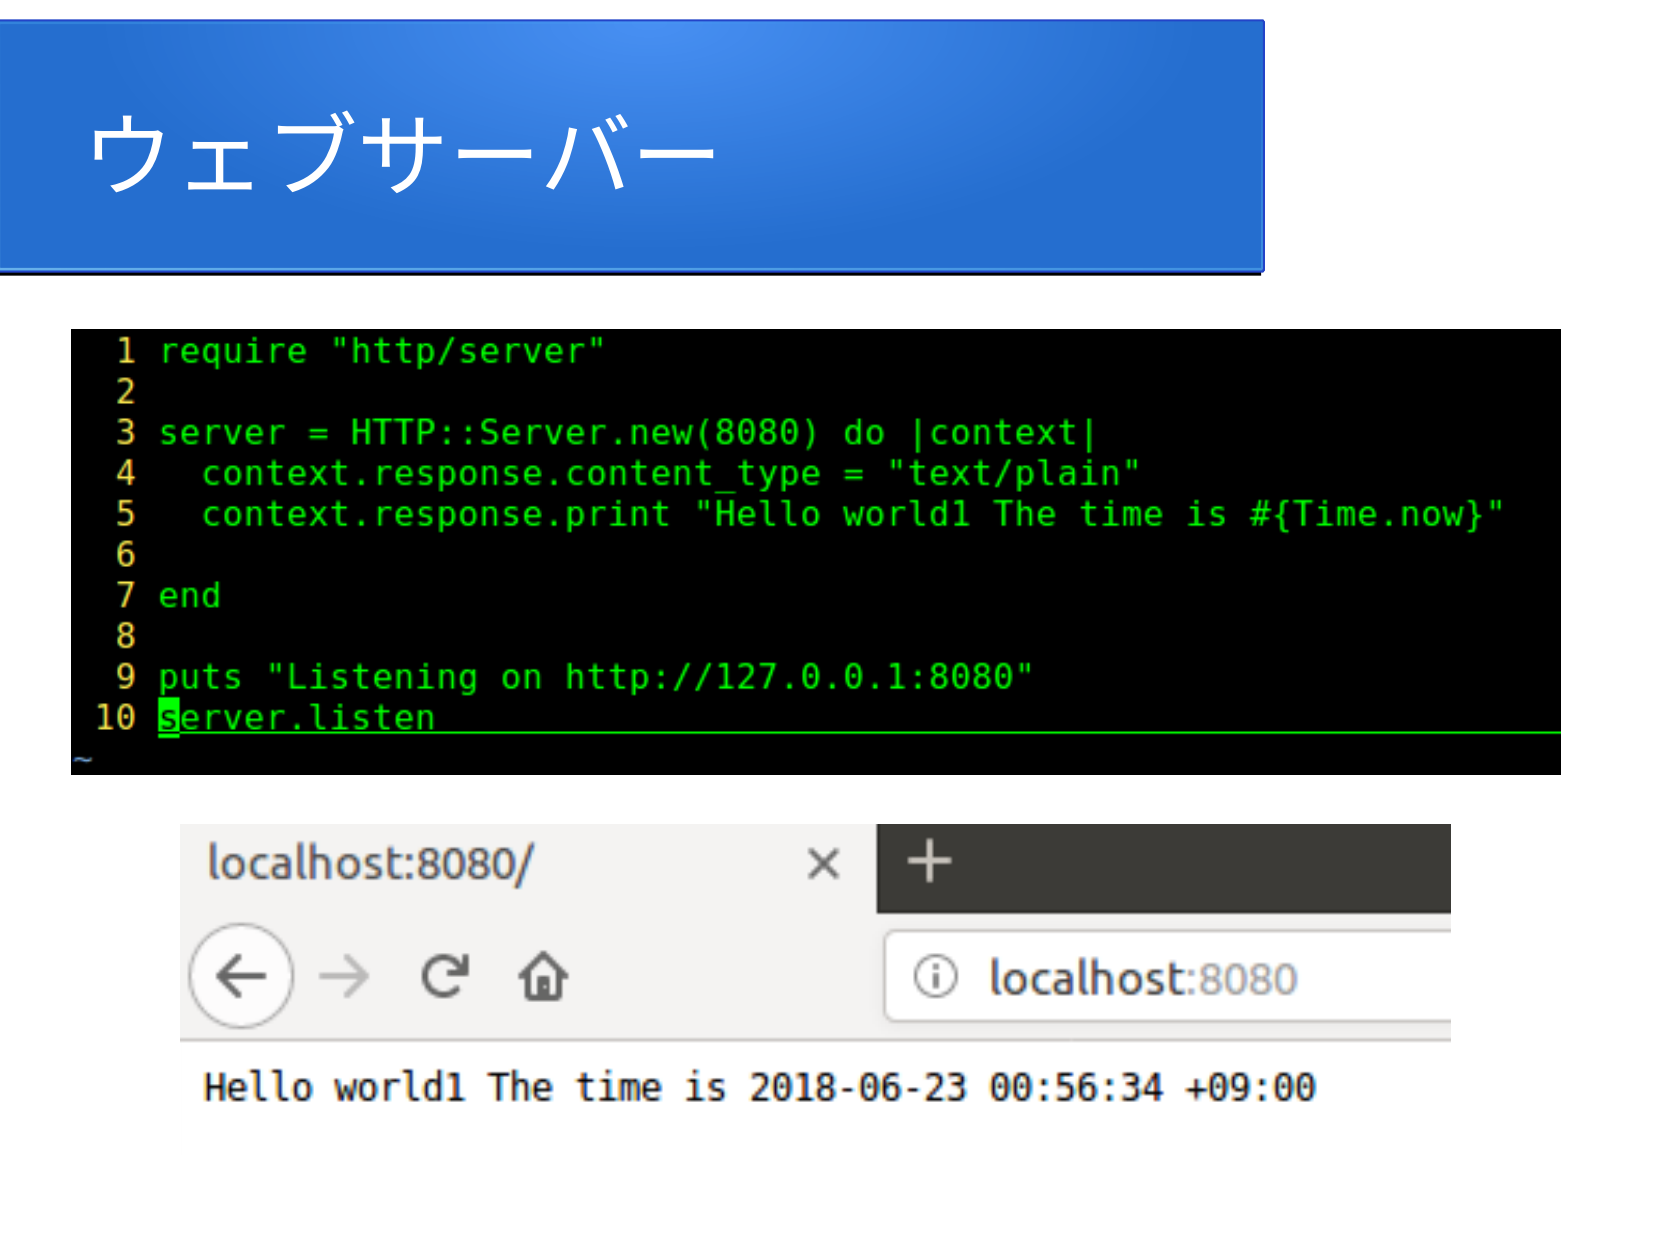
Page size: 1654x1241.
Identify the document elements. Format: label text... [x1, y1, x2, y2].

picture [71, 329, 1561, 775]
title ウェブサーバー [82, 47, 1235, 252]
picture [180, 824, 1451, 1156]
